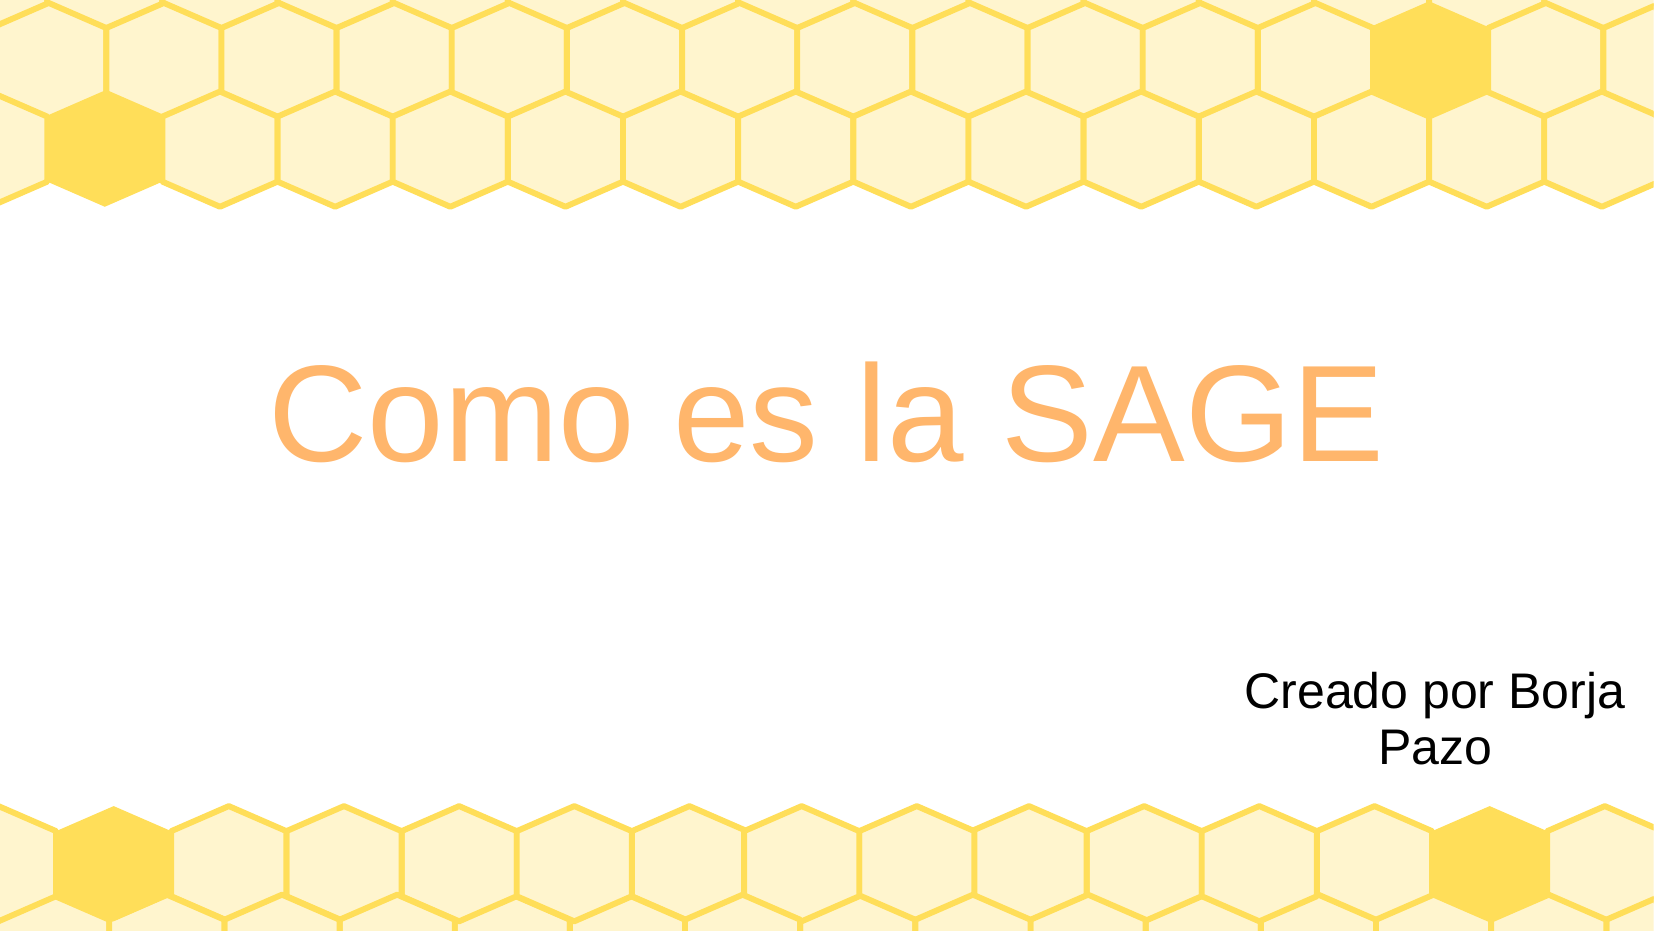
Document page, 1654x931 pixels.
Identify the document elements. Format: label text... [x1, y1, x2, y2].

subtitle Creado por Borja Pazo [1240, 663, 1630, 775]
title Como es la SAGE [82, 314, 1571, 514]
